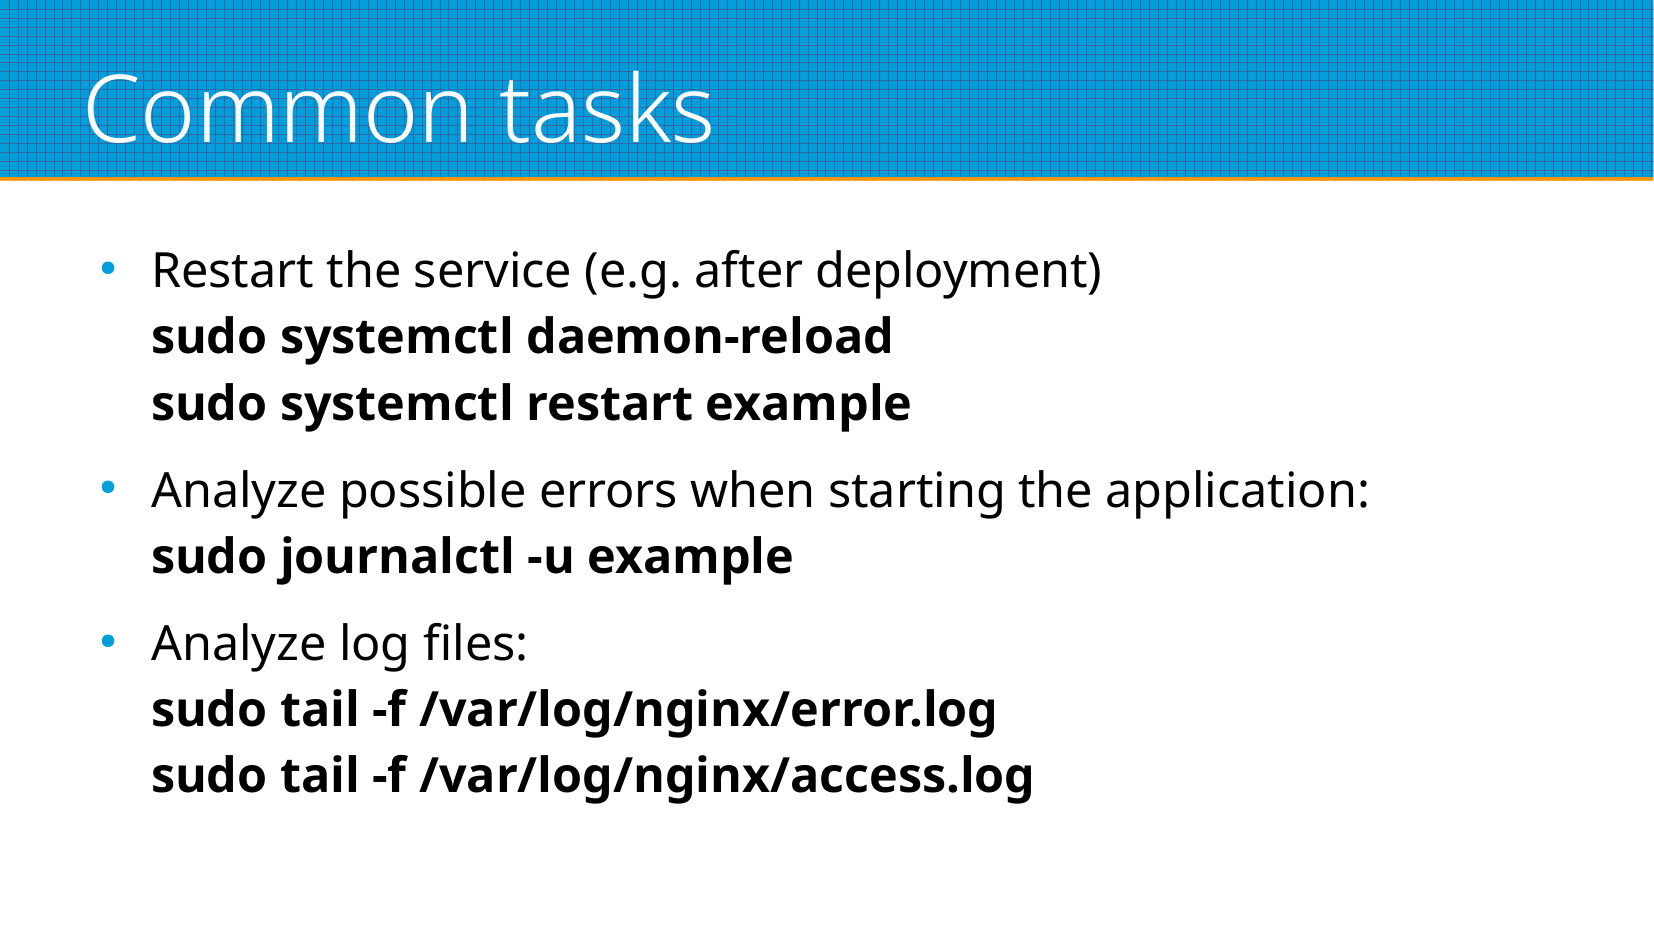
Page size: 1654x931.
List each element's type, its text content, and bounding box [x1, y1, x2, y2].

list Restart the service (e.g. after deployment) sudo systemctl daemon-reload sudo systemctl restart example Analyze possible errors when starting the application: sudo journalctl -u example Analyze log files: sudo tail -f /var/log/nginx/error.log sudo tail -f /var/log/nginx/access.log [82, 236, 1563, 811]
title Common tasks [82, 14, 1571, 171]
